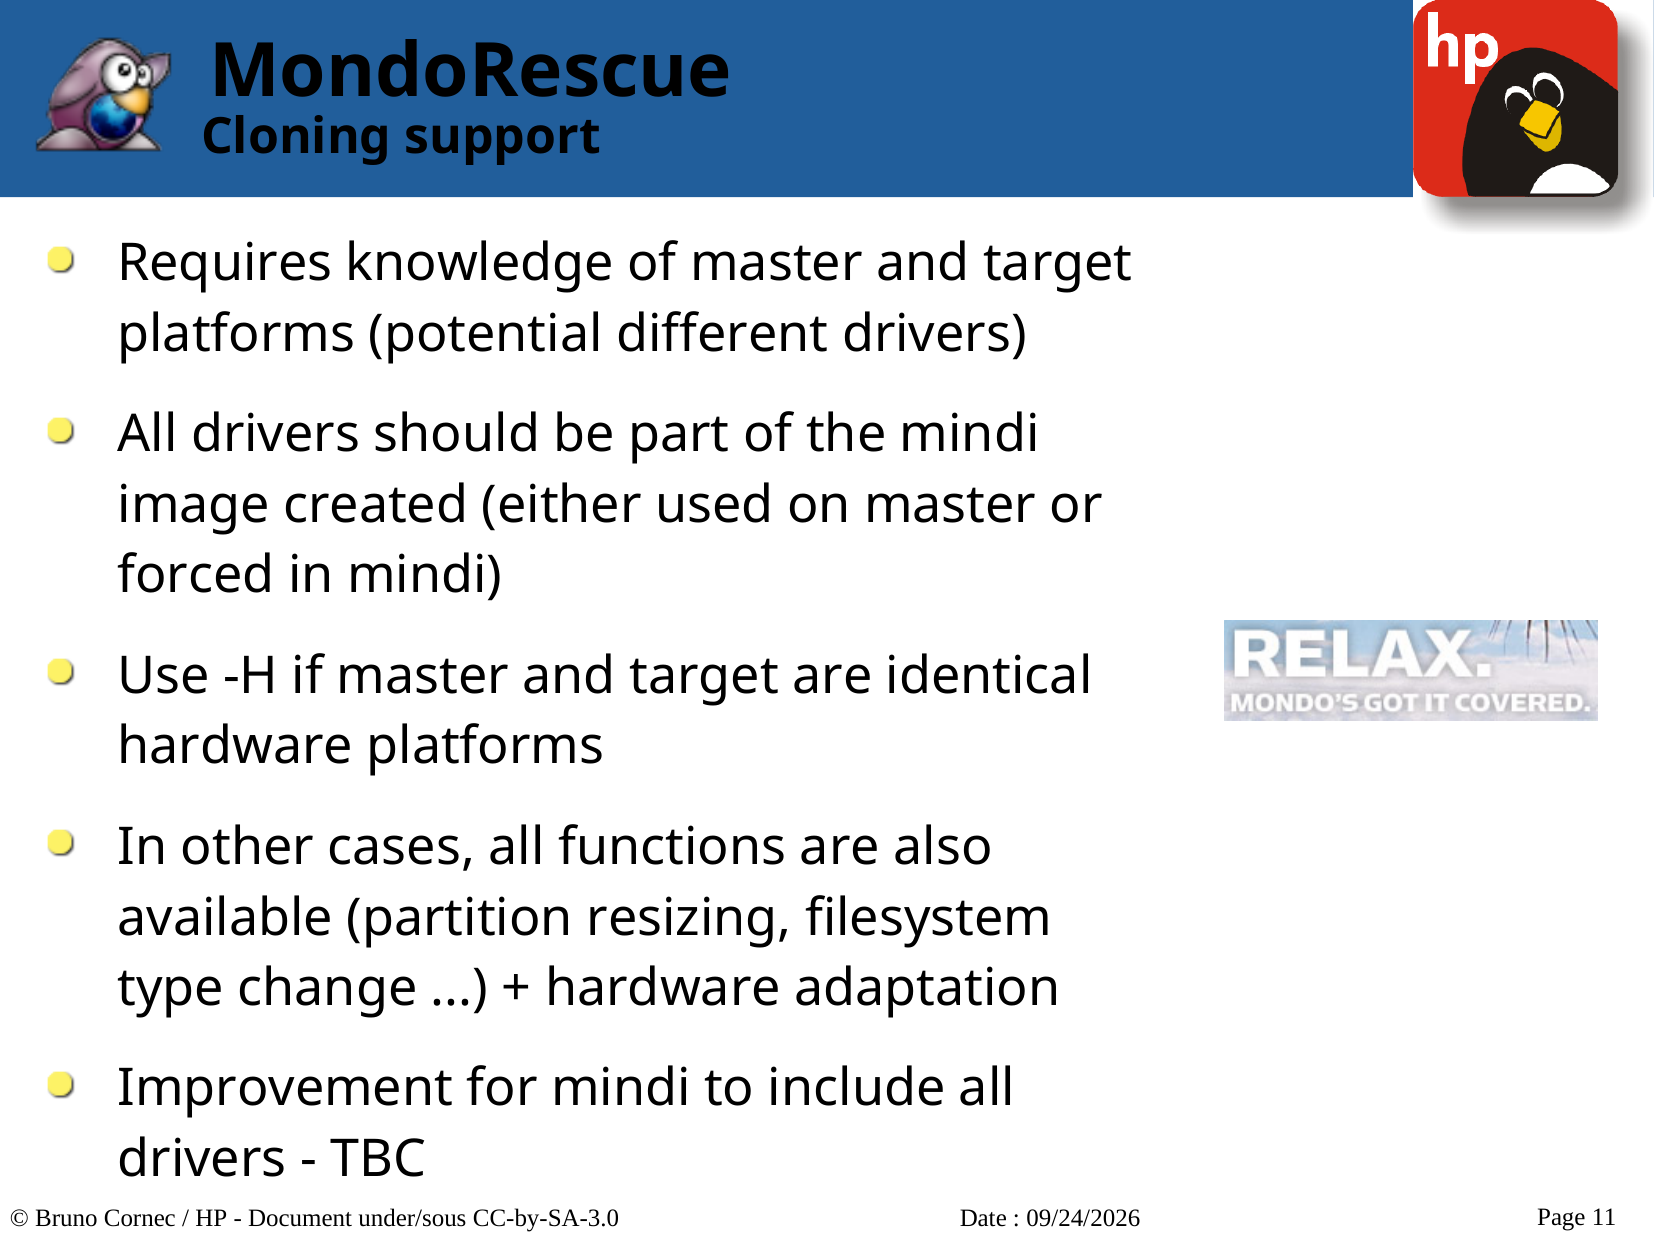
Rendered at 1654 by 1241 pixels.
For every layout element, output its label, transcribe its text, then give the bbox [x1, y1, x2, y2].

list Requires knowledge of master and target platforms (potential different drivers) All drivers should be part of the mindi image created (either used on master or forced in mindi) Use -H if master and target are identical hardware platforms In other cases, all functions are also available (partition resizing, filesystem type change ...) + hardware adaptation Improvement for mindi to include all drivers - TBC [34, 224, 1138, 1188]
picture [1413, 0, 1654, 235]
picture [0, 0, 211, 199]
title Cloning support [201, 32, 1190, 241]
picture [1224, 620, 1598, 721]
